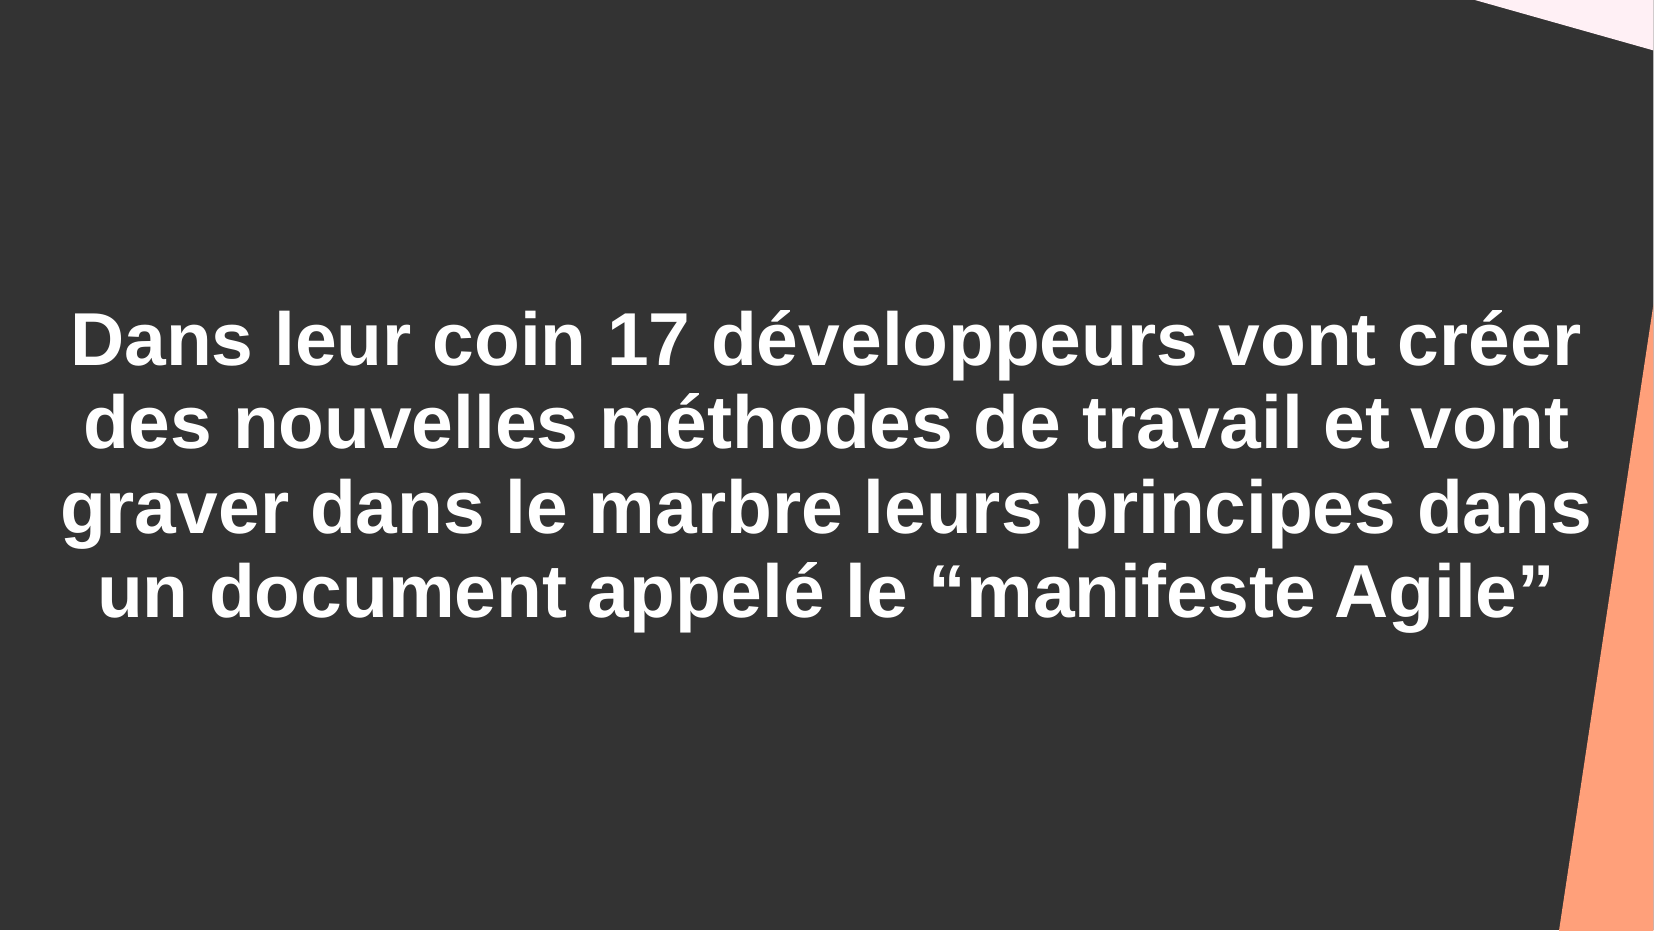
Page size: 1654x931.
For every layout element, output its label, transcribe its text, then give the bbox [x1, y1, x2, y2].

title Dans leur coin 17 développeurs vont créer des nouvelles méthodes de travail et vont graver dans le marbre leurs principes dans un document appelé le “manifeste Agile” [31, 297, 1622, 634]
text_box [1558, 300, 1654, 931]
text_box [1474, 0, 1654, 51]
